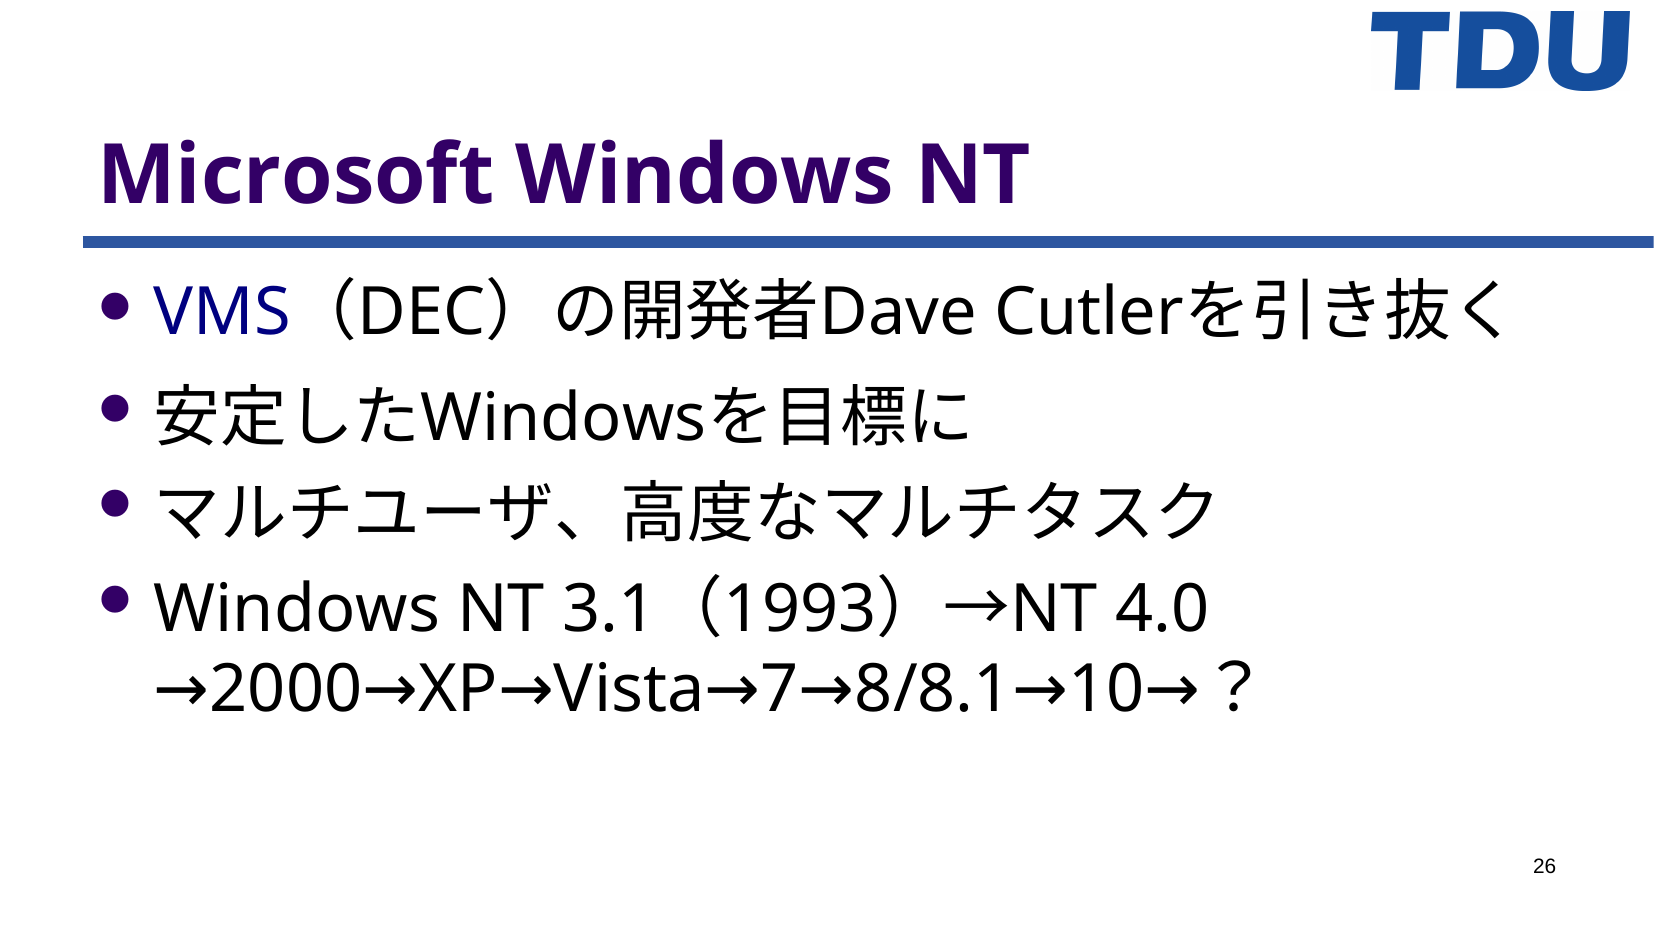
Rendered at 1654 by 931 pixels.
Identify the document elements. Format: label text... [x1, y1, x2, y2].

picture [1371, 11, 1630, 91]
title Microsoft Windows NT [82, 51, 1571, 228]
list VMS（DEC）の開発者Dave Cutlerを引き抜く 安定したWindowsを目標に マルチユーザ、高度なマルチタスク Windows NT 3.1（1993）→NT 4.0 →2000→XP→Vista→7→8/8.1→10→？ [82, 259, 1571, 807]
